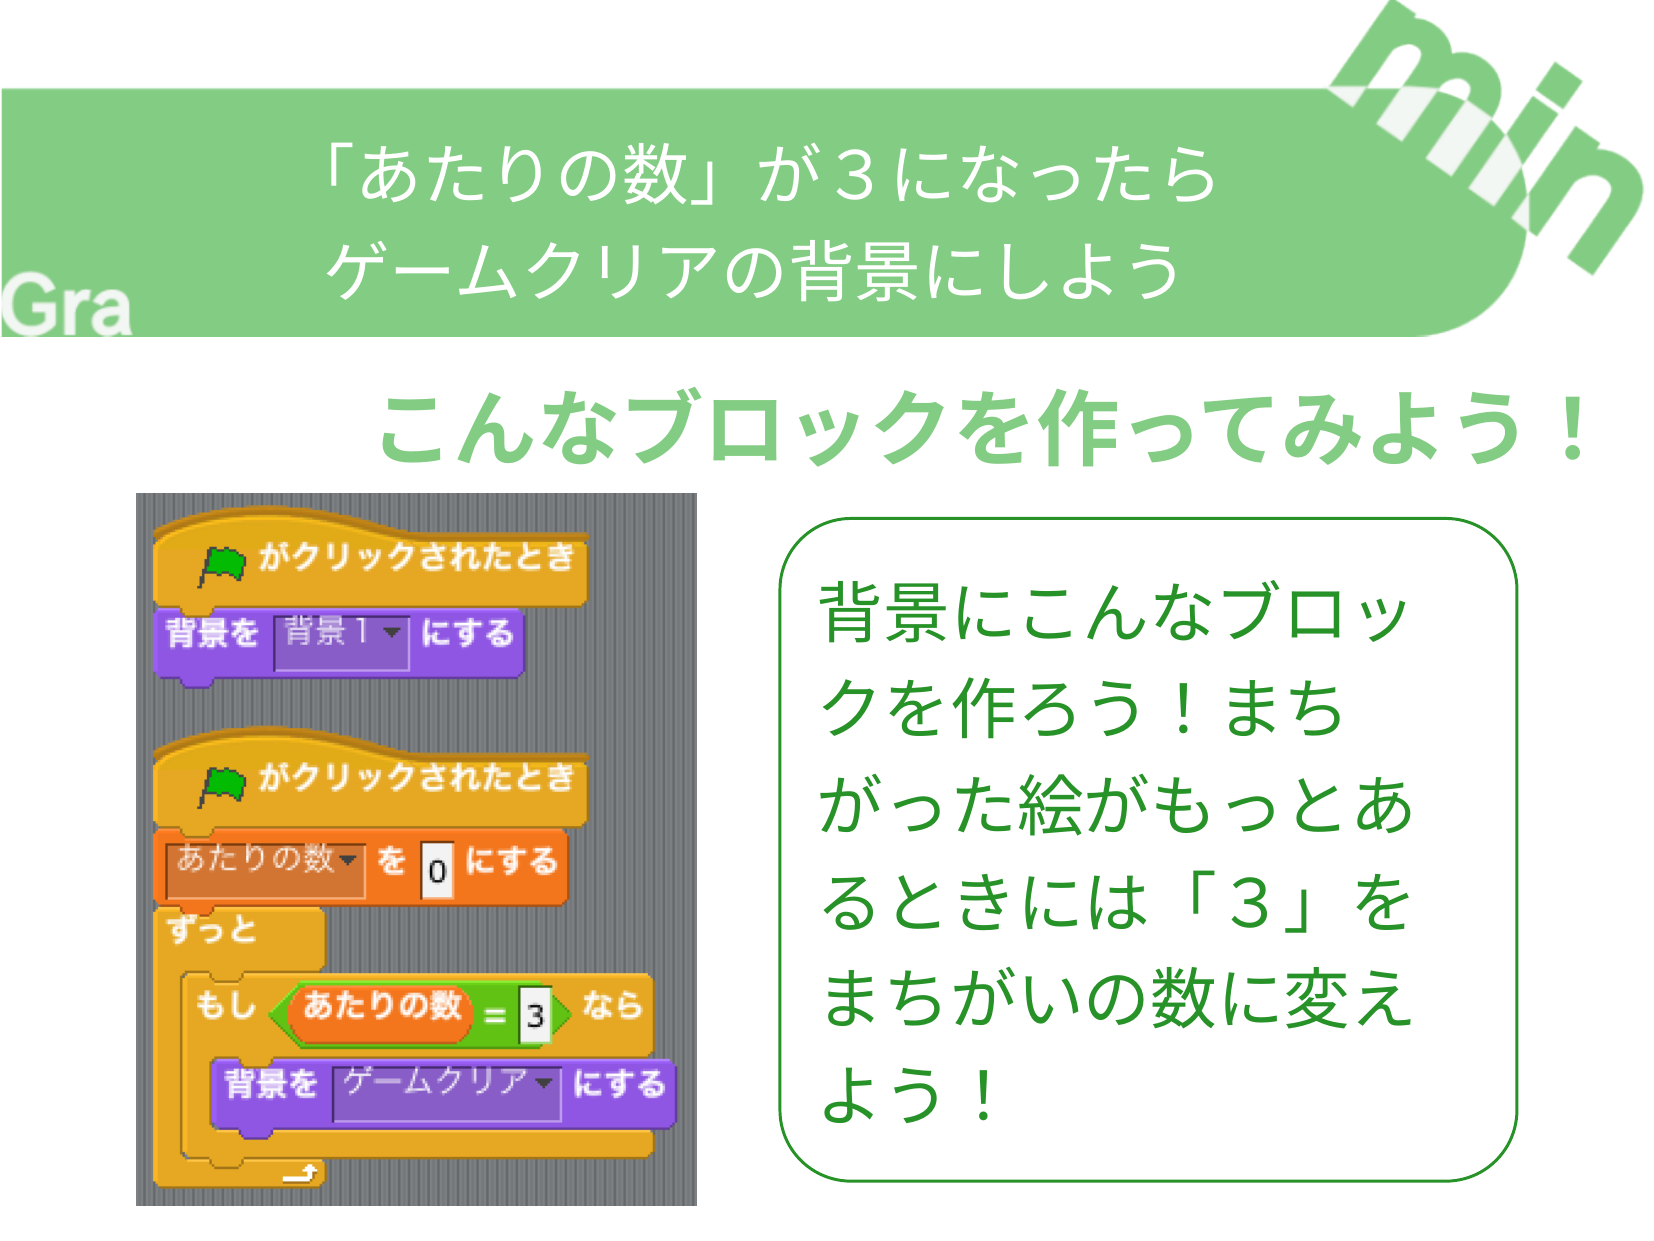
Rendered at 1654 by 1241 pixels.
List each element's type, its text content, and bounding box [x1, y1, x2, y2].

text_box こんなブロックを作ってみよう！ [35, 355, 1630, 495]
picture [1, 0, 1654, 337]
text_box 背景にこんなブロックを作ろう！まちがった絵がもっとあるときには「３」をまちがいの数に変えよう！ [779, 518, 1517, 1182]
title 「あたりの数」が３になったら ゲームクリアの背景にしよう [11, 113, 1501, 324]
picture [136, 493, 697, 1206]
